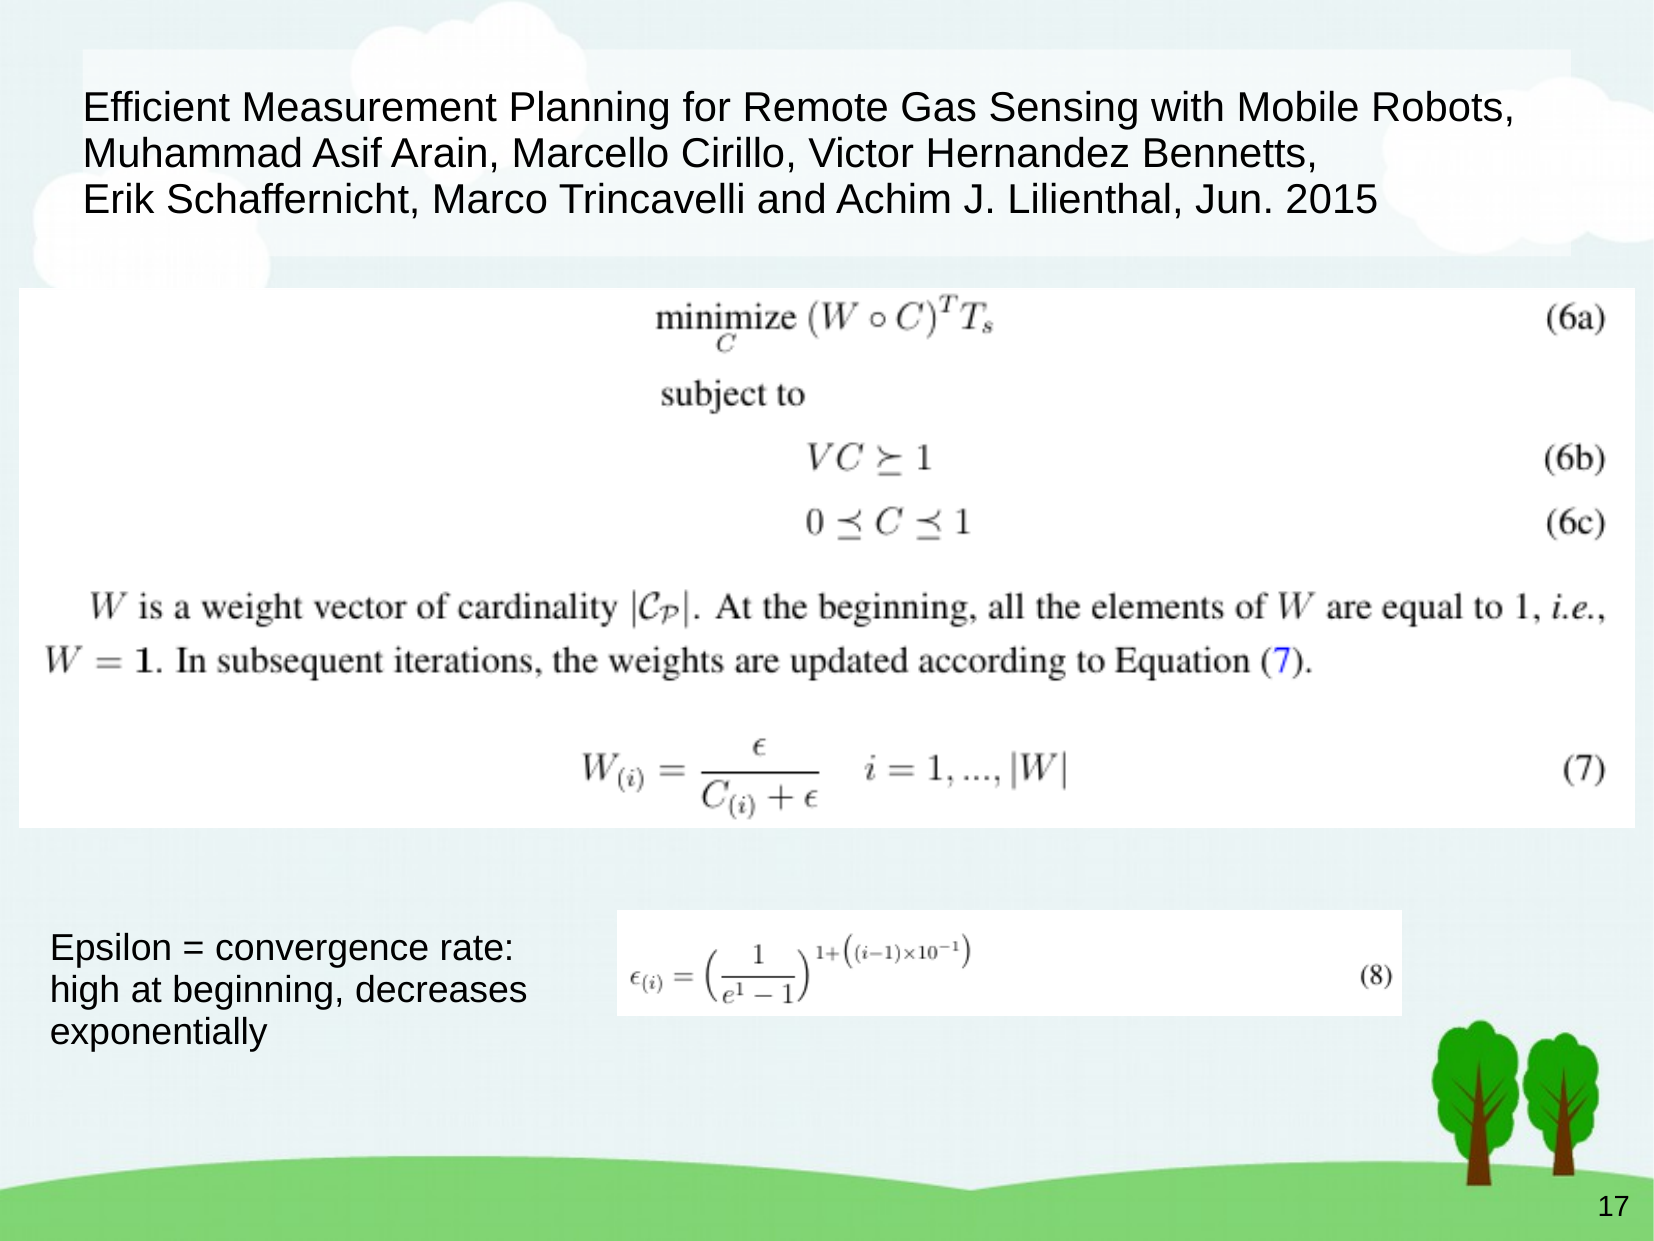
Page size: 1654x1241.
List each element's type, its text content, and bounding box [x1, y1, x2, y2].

title Efficient Measurement Planning for Remote Gas Sensing with Mobile Robots, Muhammad Asif Arain, Marcello Cirillo, Victor Hernandez Bennetts, Erik Schaffernicht, Marco Trincavelli and Achim J. Lilienthal, Jun. 2015 [82, 49, 1571, 257]
text_box Epsilon = convergence rate: high at beginning, decreases exponentially [35, 918, 1607, 1157]
picture [0, 0, 1654, 1241]
